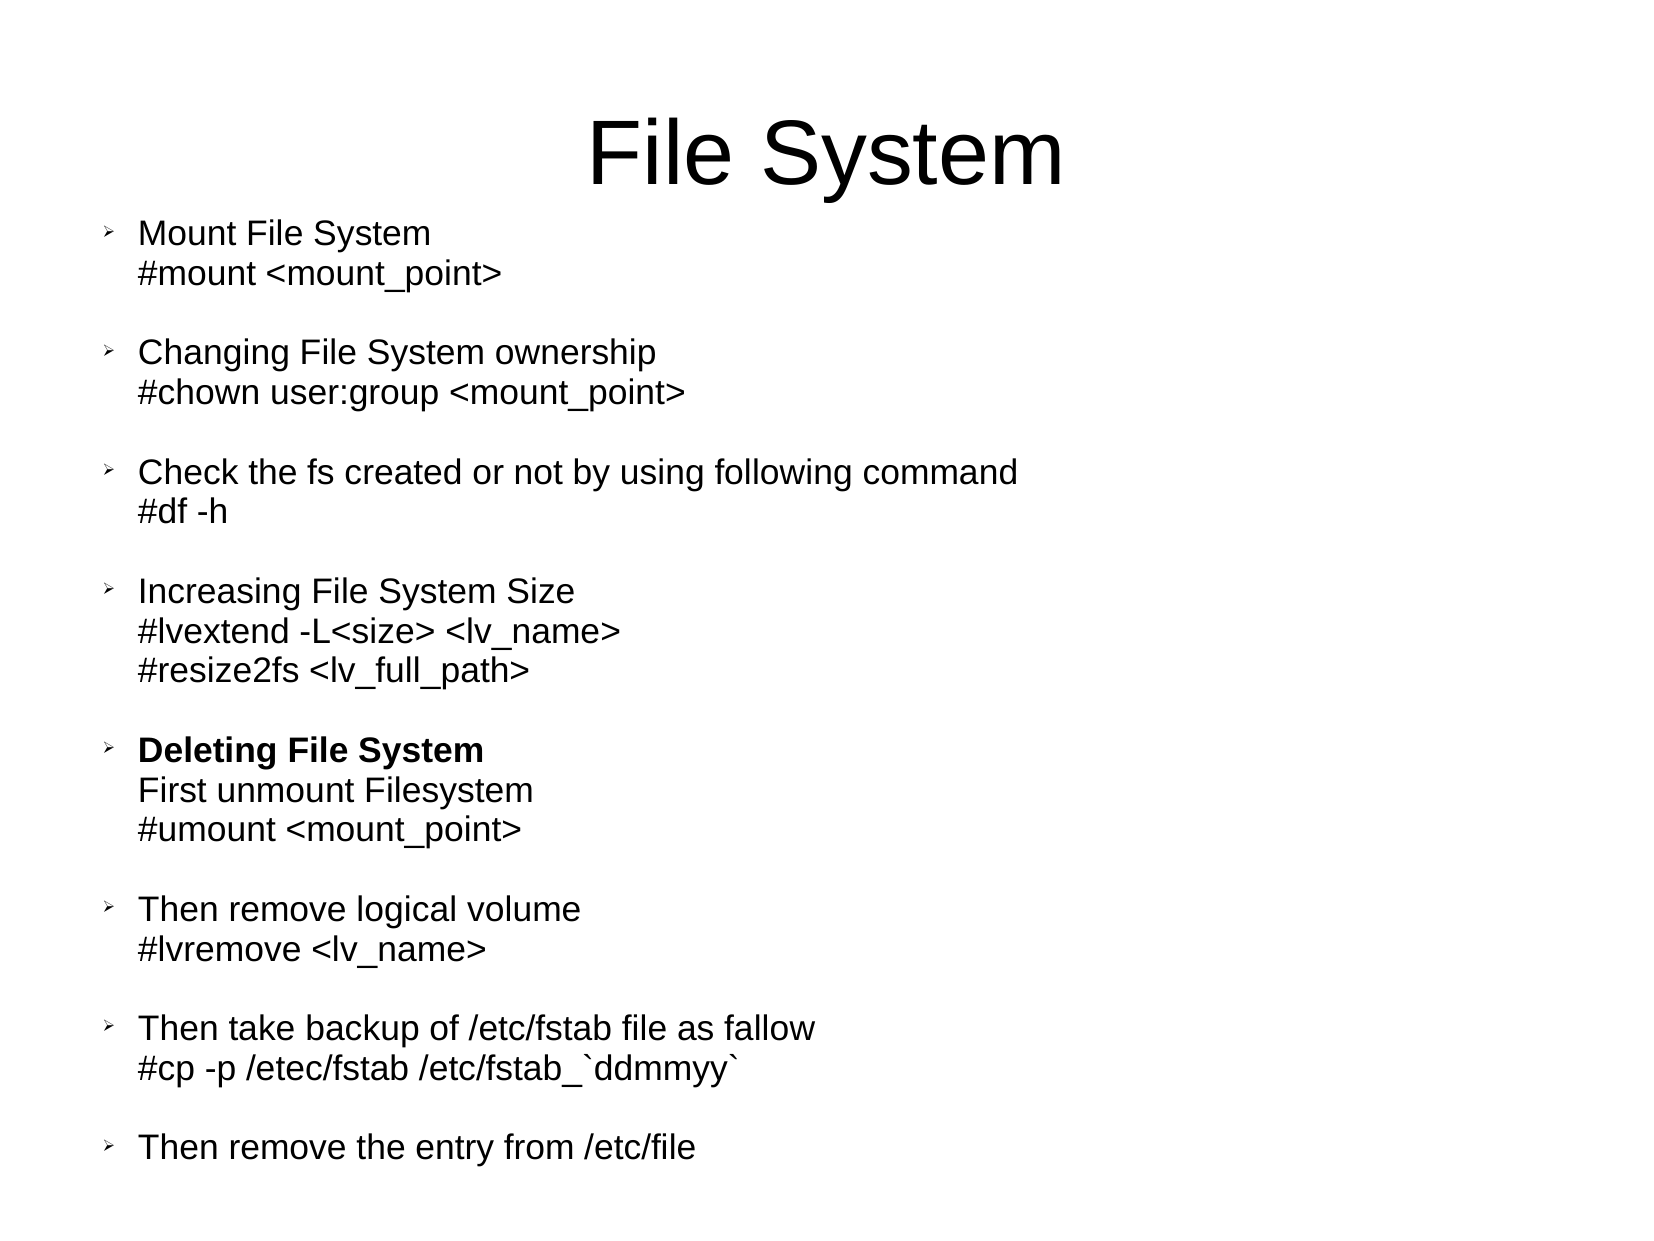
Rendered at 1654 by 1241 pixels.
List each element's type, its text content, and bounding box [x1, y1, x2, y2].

text_box Mount File System #mount <mount_point> Changing File System ownership #chown user:group <mount_point> Check the fs created or not by using following command #df -h Increasing File System Size #lvextend -L<size> <lv_name> #resize2fs <lv_full_path> Deleting File System First unmount Filesystem #umount <mount_point> Then remove logical volume #lvremove <lv_name> Then take backup of /etc/fstab file as fallow #cp -p /etec/fstab /etc/fstab_`ddmmyy` Then remove the entry from /etc/file [87, 205, 1573, 1215]
title File System [82, 49, 1571, 257]
